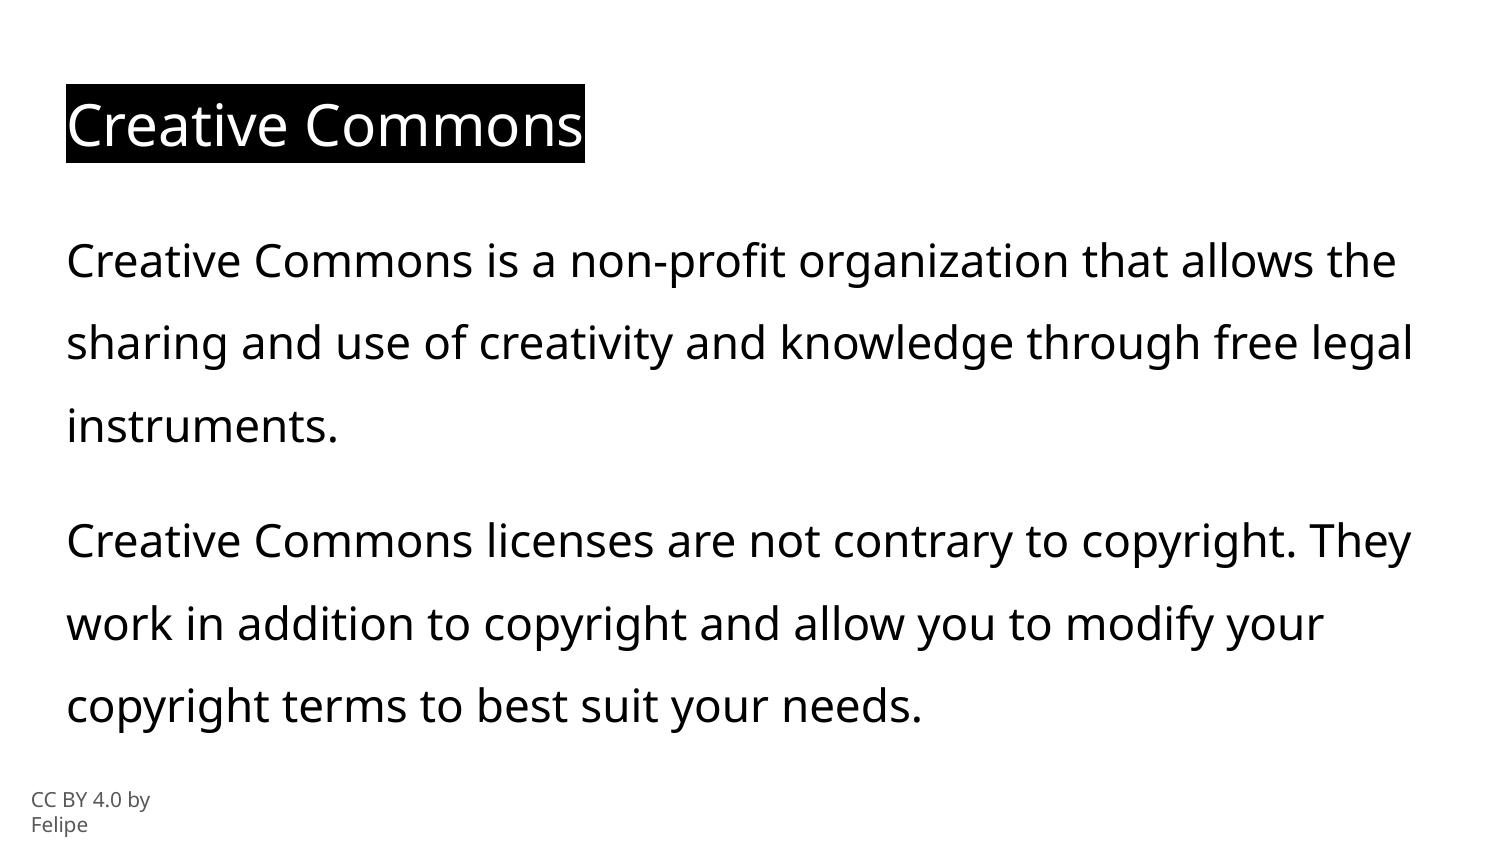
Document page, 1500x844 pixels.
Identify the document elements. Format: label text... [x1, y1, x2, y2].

list Creative Commons is a non-profit organization that allows the sharing and use of creativity and knowledge through free legal instruments. Creative Commons licenses are not contrary to copyright. They work in addition to copyright and allow you to modify your copyright terms to best suit your needs. [51, 189, 1449, 750]
text_box CC BY 4.0 by Felipe [15, 771, 221, 826]
title Creative Commons [51, 72, 1449, 167]
